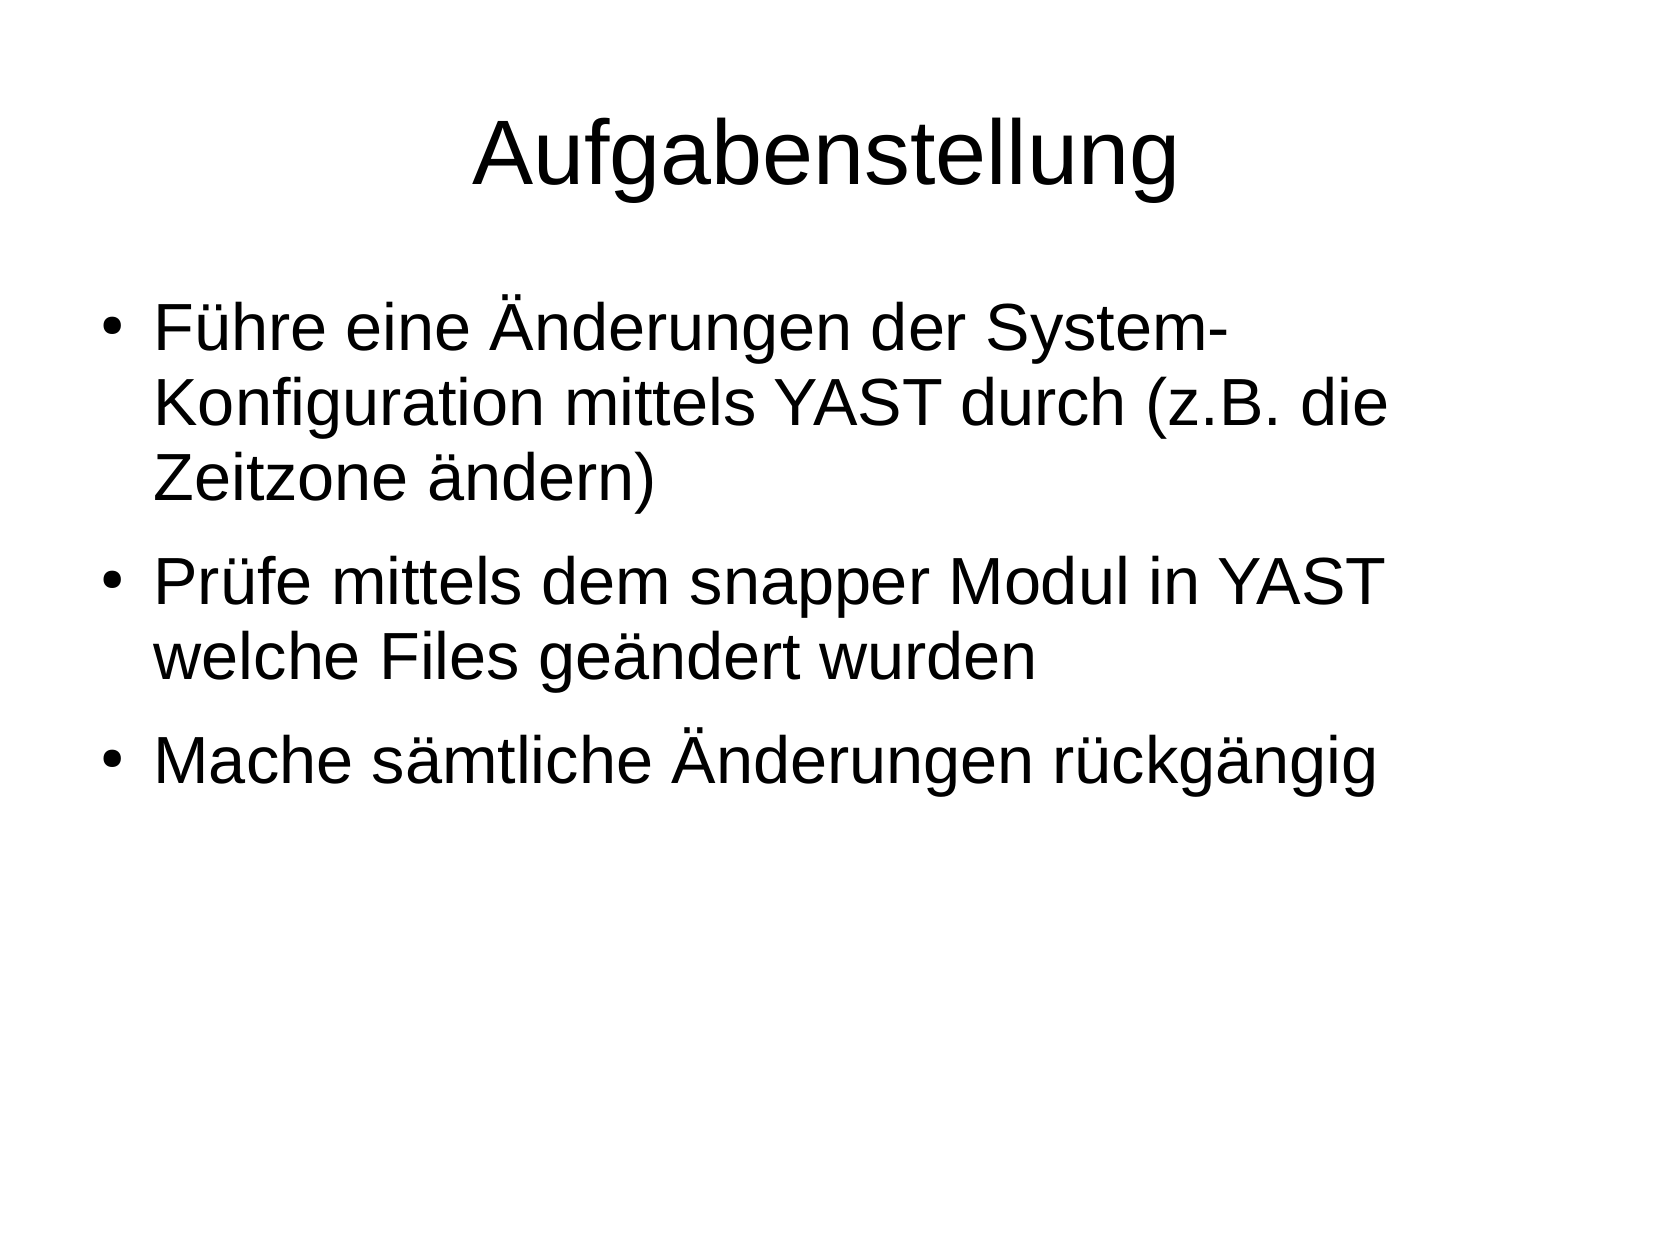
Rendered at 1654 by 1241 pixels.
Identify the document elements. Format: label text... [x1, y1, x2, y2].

title Aufgabenstellung [82, 49, 1571, 257]
list Führe eine Änderungen der System-Konfiguration mittels YAST durch (z.B. die Zeitzone ändern) Prüfe mittels dem snapper Modul in YAST welche Files geändert wurden Mache sämtliche Änderungen rückgängig [82, 290, 1571, 1010]
